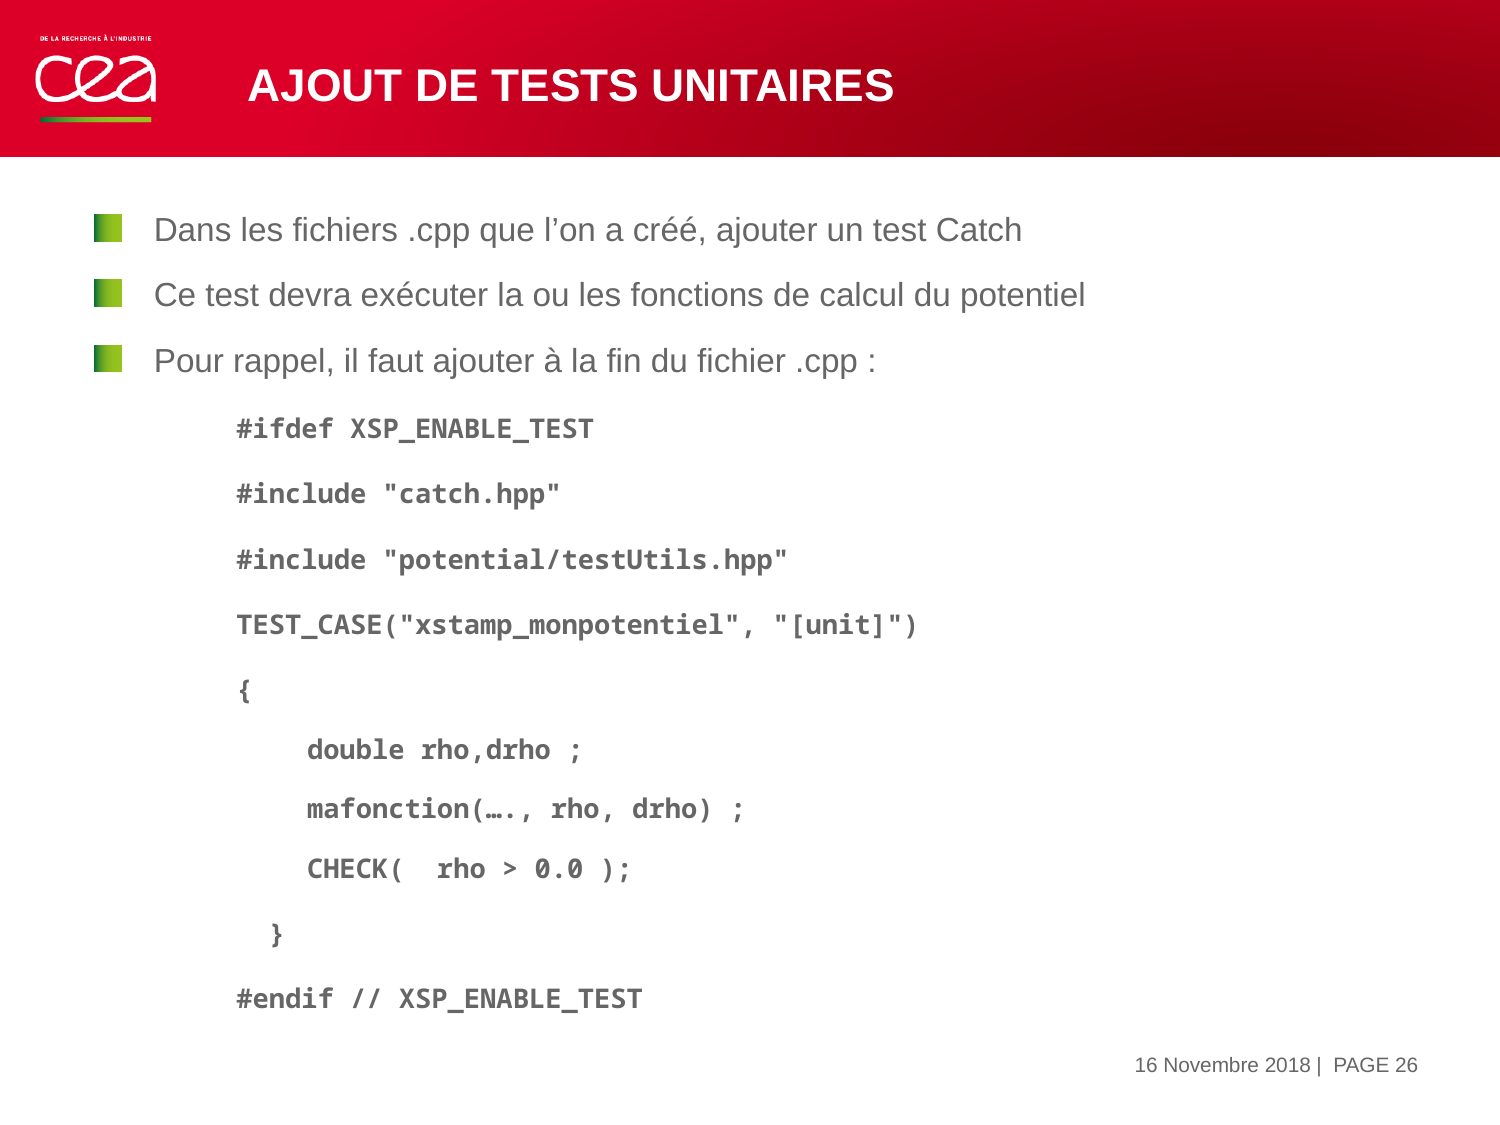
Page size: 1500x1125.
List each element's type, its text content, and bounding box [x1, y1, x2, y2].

footer 16 Novembre 2018 [336, 1034, 1311, 1095]
list Dans les fichiers .cpp que l’on a créé, ajouter un test Catch Ce test devra exécuter la ou les fonctions de calcul du potentiel Pour rappel, il faut ajouter à la fin du fichier .cpp : #ifdef XSP_ENABLE_TEST #include "catch.hpp" #include "potential/testUtils.hpp" TEST_CASE("xstamp_monpotentiel", "[unit]") { double rho,drho ; mafonction(…., rho, drho) ; CHECK( rho > 0.0 ); } #endif // XSP_ENABLE_TEST [94, 208, 1436, 1024]
picture [0, 0, 1500, 157]
title Ajout de tests unitaires [247, 8, 1436, 158]
slide_number | PAGE <number> [1316, 1034, 1500, 1094]
